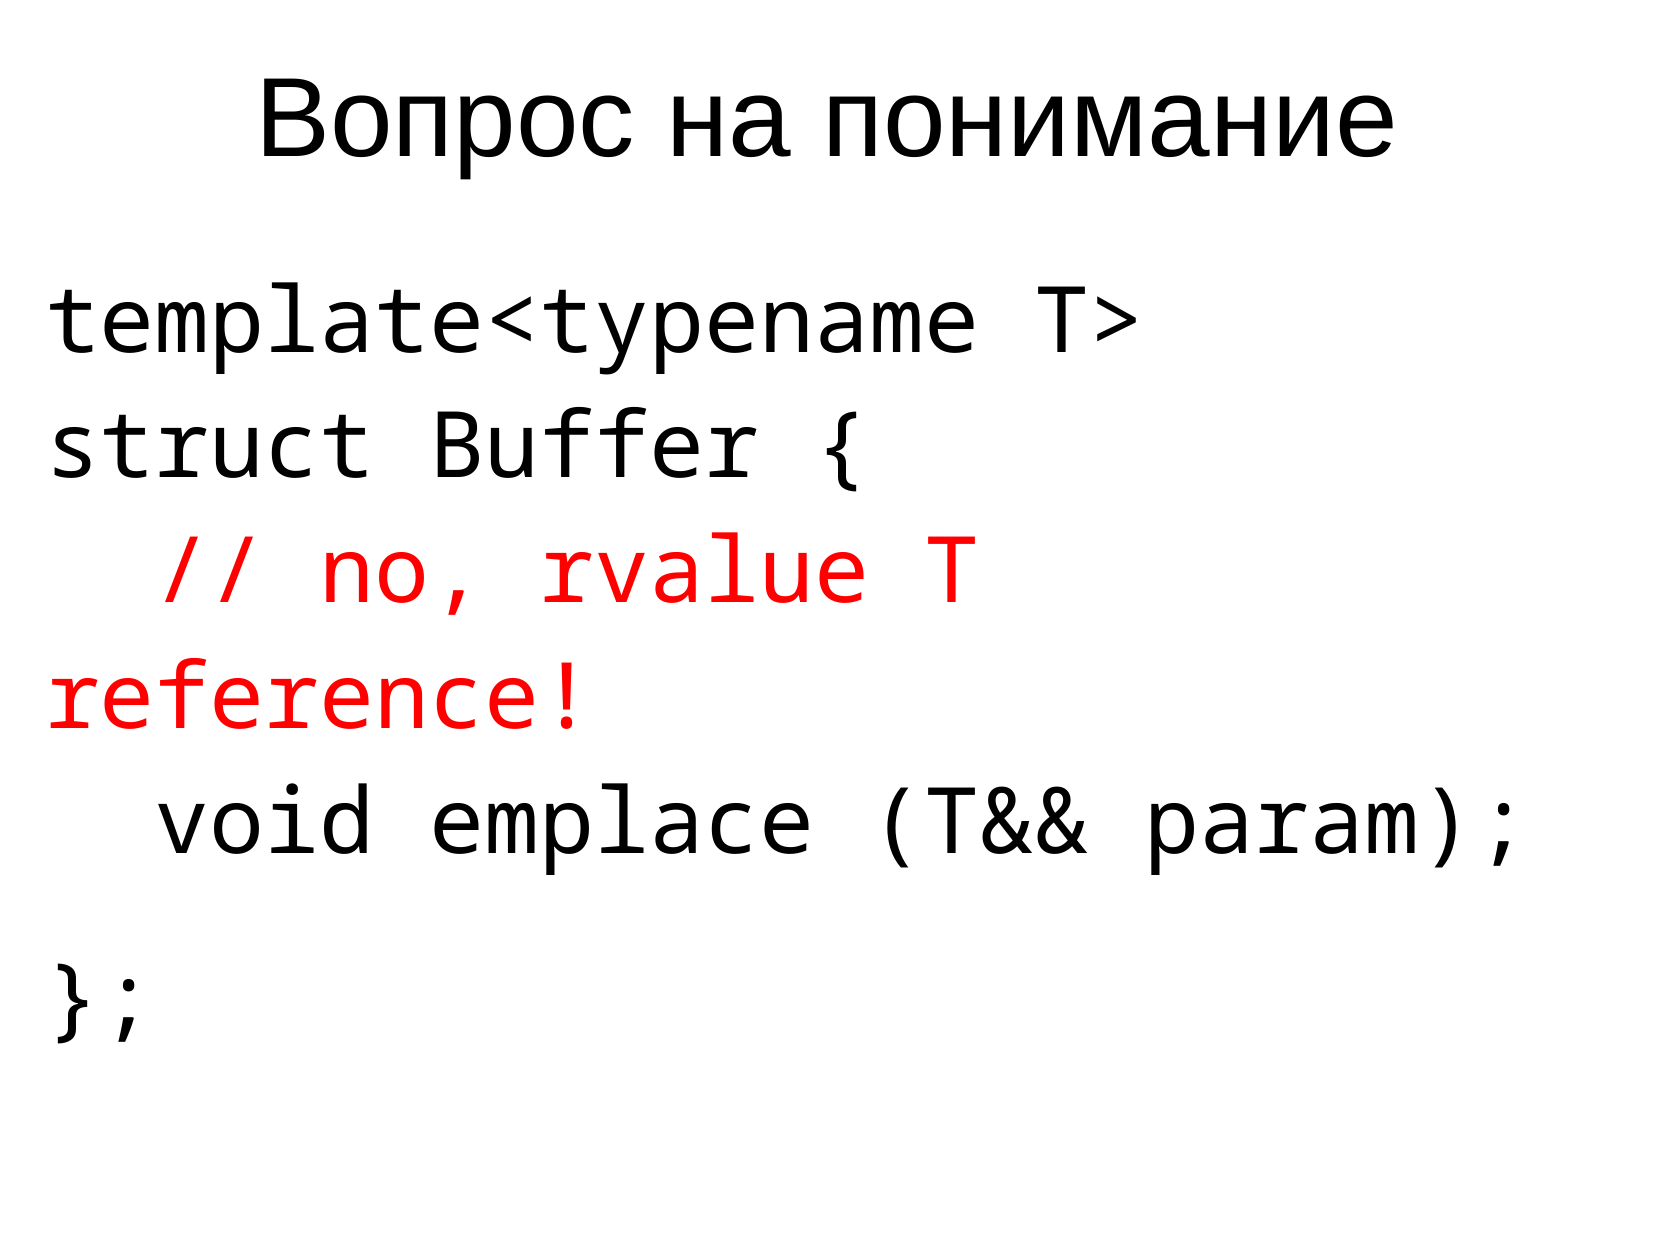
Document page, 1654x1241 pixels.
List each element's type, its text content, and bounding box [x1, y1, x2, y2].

list template<typename T> struct Buffer { // no, rvalue T reference! void emplace (T&& param); }; [45, 255, 1583, 1186]
title Вопрос на понимание [82, 13, 1571, 222]
